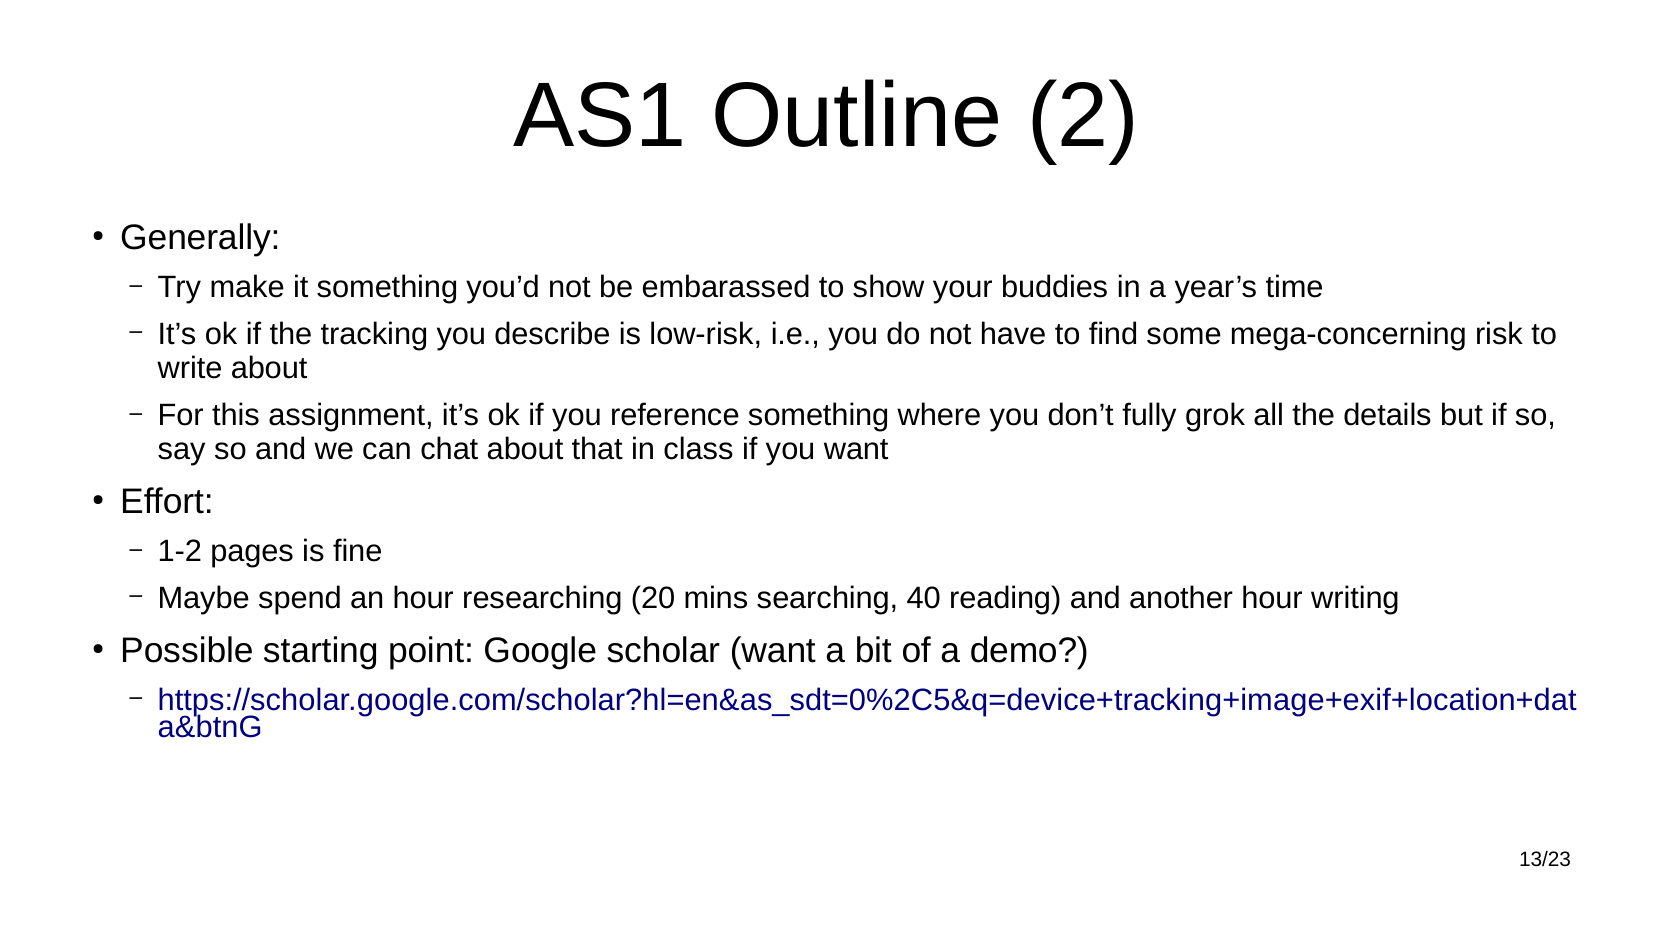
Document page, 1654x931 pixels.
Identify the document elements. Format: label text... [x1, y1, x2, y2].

title AS1 Outline (2) [82, 37, 1571, 193]
list Generally: Try make it something you’d not be embarassed to show your buddies in a year’s time It’s ok if the tracking you describe is low-risk, i.e., you do not have to find some mega-concerning risk to write about For this assignment, it’s ok if you reference something where you don’t fully grok all the details but if so, say so and we can chat about that in class if you want Effort: 1-2 pages is fine Maybe spend an hour researching (20 mins searching, 40 reading) and another hour writing Possible starting point: Google scholar (want a bit of a demo?) https://scholar.google.com/scholar?hl=en&as_sdt=0%2C5&q=device+tracking+image+exif+location+data&btnG [82, 217, 1571, 758]
